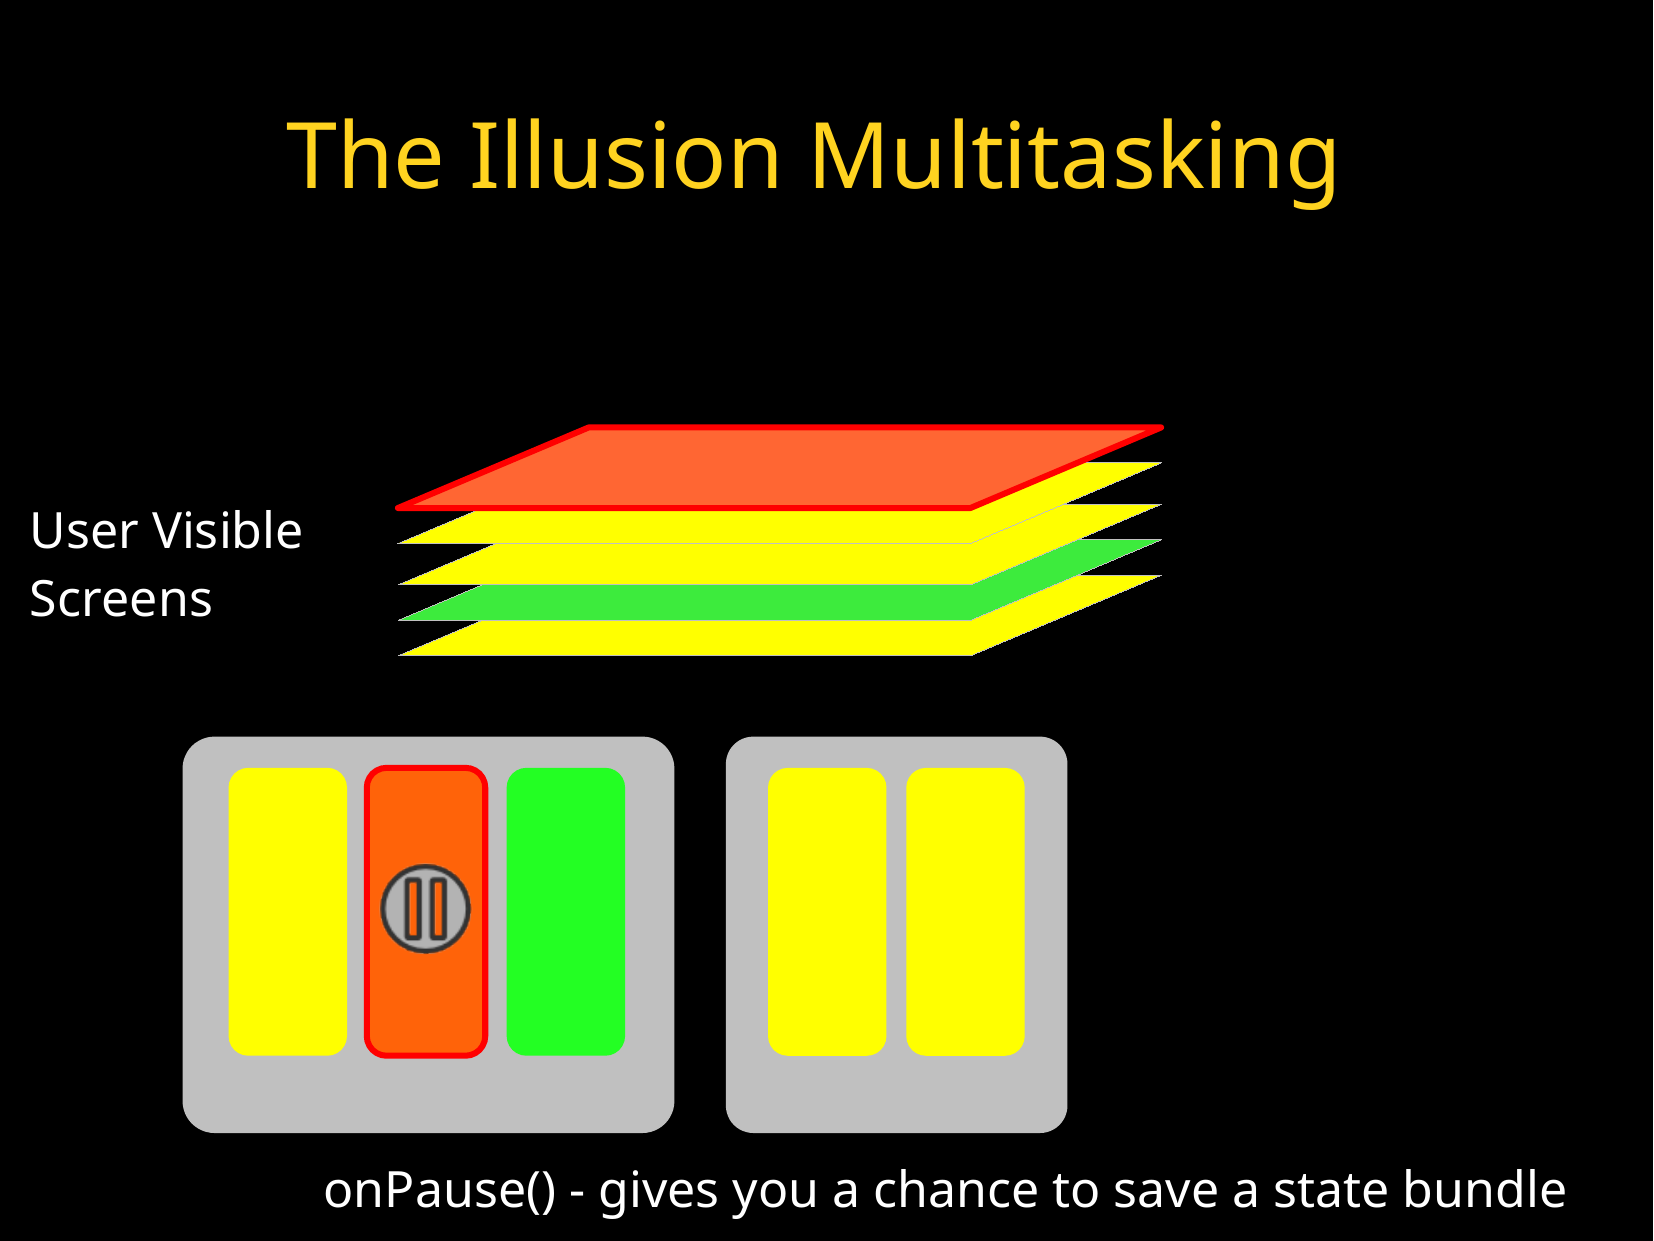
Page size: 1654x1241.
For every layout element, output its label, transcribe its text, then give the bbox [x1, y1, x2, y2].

text_box [182, 736, 675, 1134]
text_box [397, 427, 1162, 656]
text_box User Visible Screens [29, 495, 299, 608]
title The Illusion Multitasking [82, 49, 1571, 257]
text_box onPause() - gives you a chance to save a state bundle [323, 1153, 1528, 1211]
text_box [725, 736, 1068, 1134]
picture [375, 859, 476, 960]
